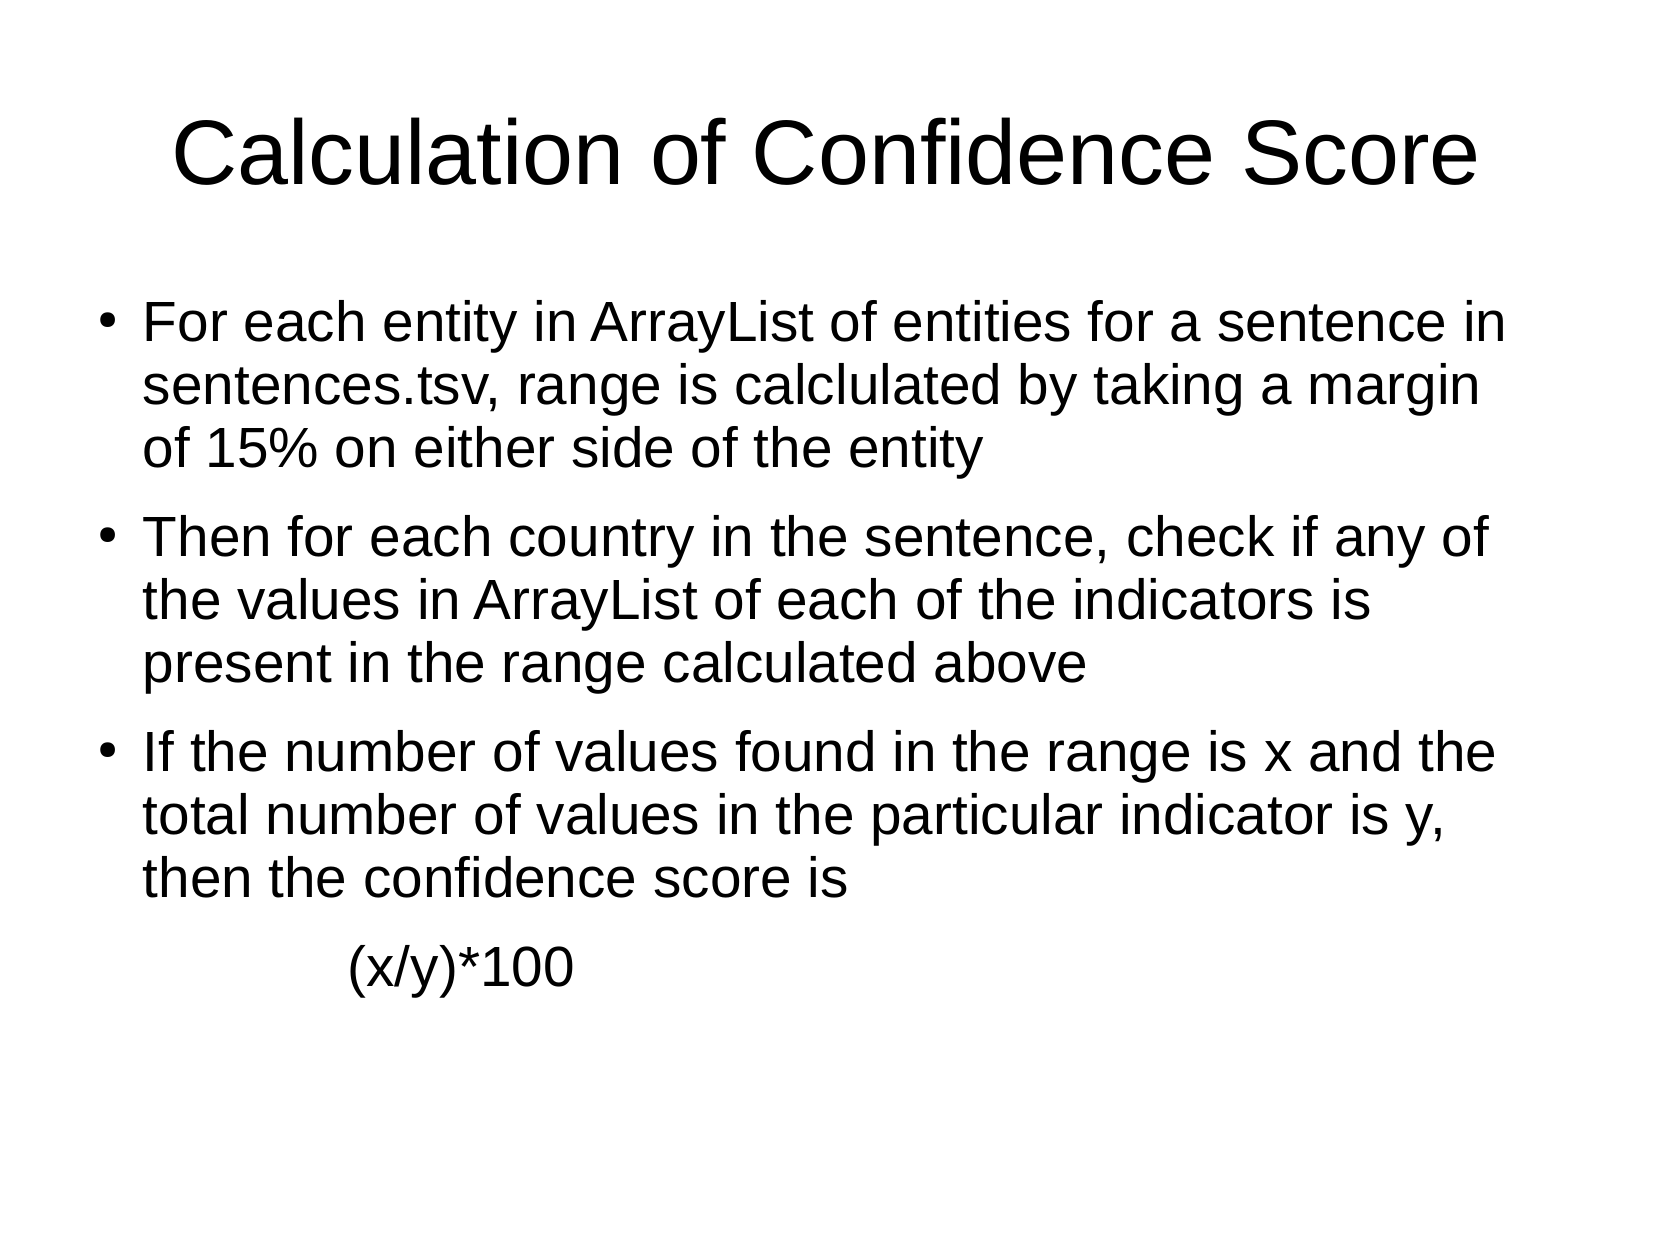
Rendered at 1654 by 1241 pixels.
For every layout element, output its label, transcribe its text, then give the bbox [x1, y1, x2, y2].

list For each entity in ArrayList of entities for a sentence in sentences.tsv, range is calclulated by taking a margin of 15% on either side of the entity Then for each country in the sentence, check if any of the values in ArrayList of each of the indicators is present in the range calculated above If the number of values found in the range is x and the total number of values in the particular indicator is y, then the confidence score is (x/y)*100 [82, 290, 1538, 1010]
title Calculation of Confidence Score [82, 49, 1571, 257]
